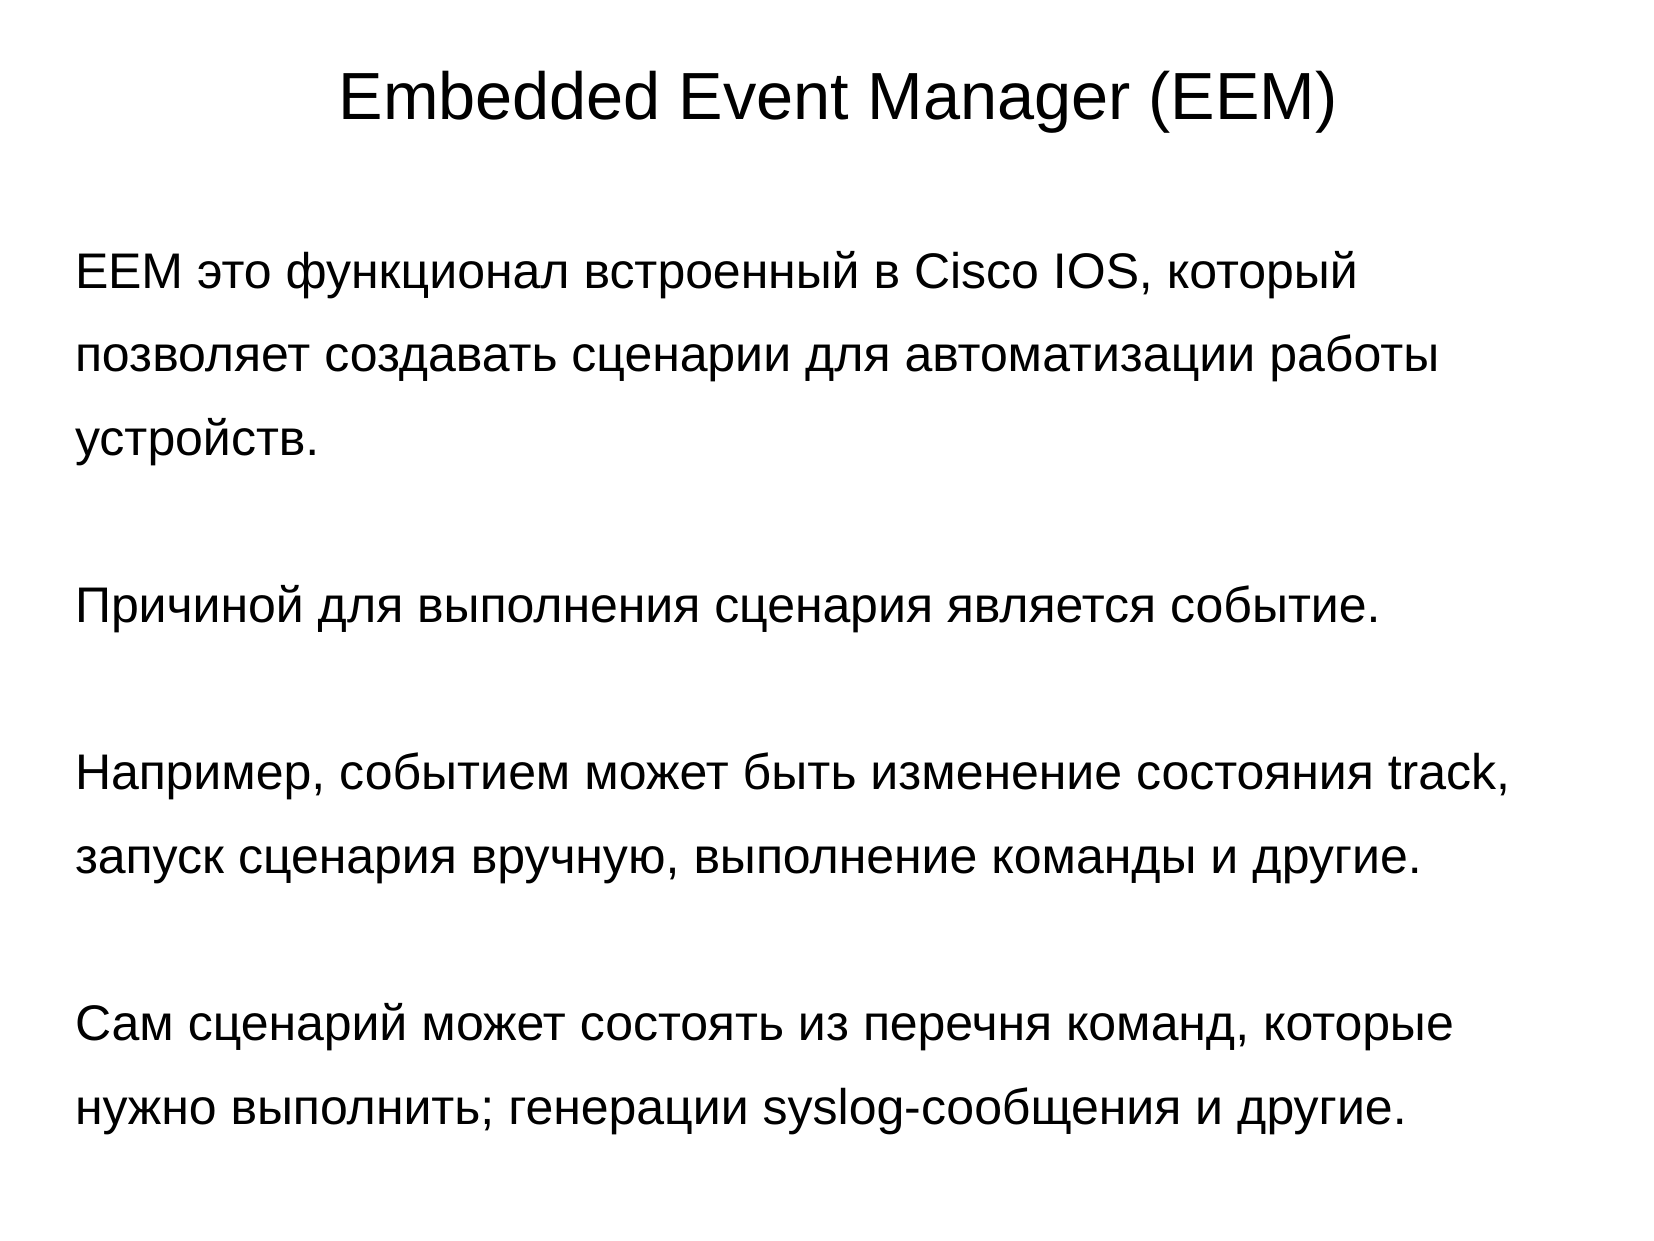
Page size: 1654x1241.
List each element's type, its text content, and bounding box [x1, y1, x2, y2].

title Embedded Event Manager (EEM) [82, 49, 1571, 151]
subtitle EEM это функционал встроенный в Cisco IOS, который позволяет создавать сценарии для автоматизации работы устройств. Причиной для выполнения сценария является событие. Например, событием может быть изменение состояния track, запуск сценария вручную, выполнение команды и другие. Сам сценарий может состоять из перечня команд, которые нужно выполнить; генерации syslog-сообщения и другие. [75, 187, 1601, 1163]
